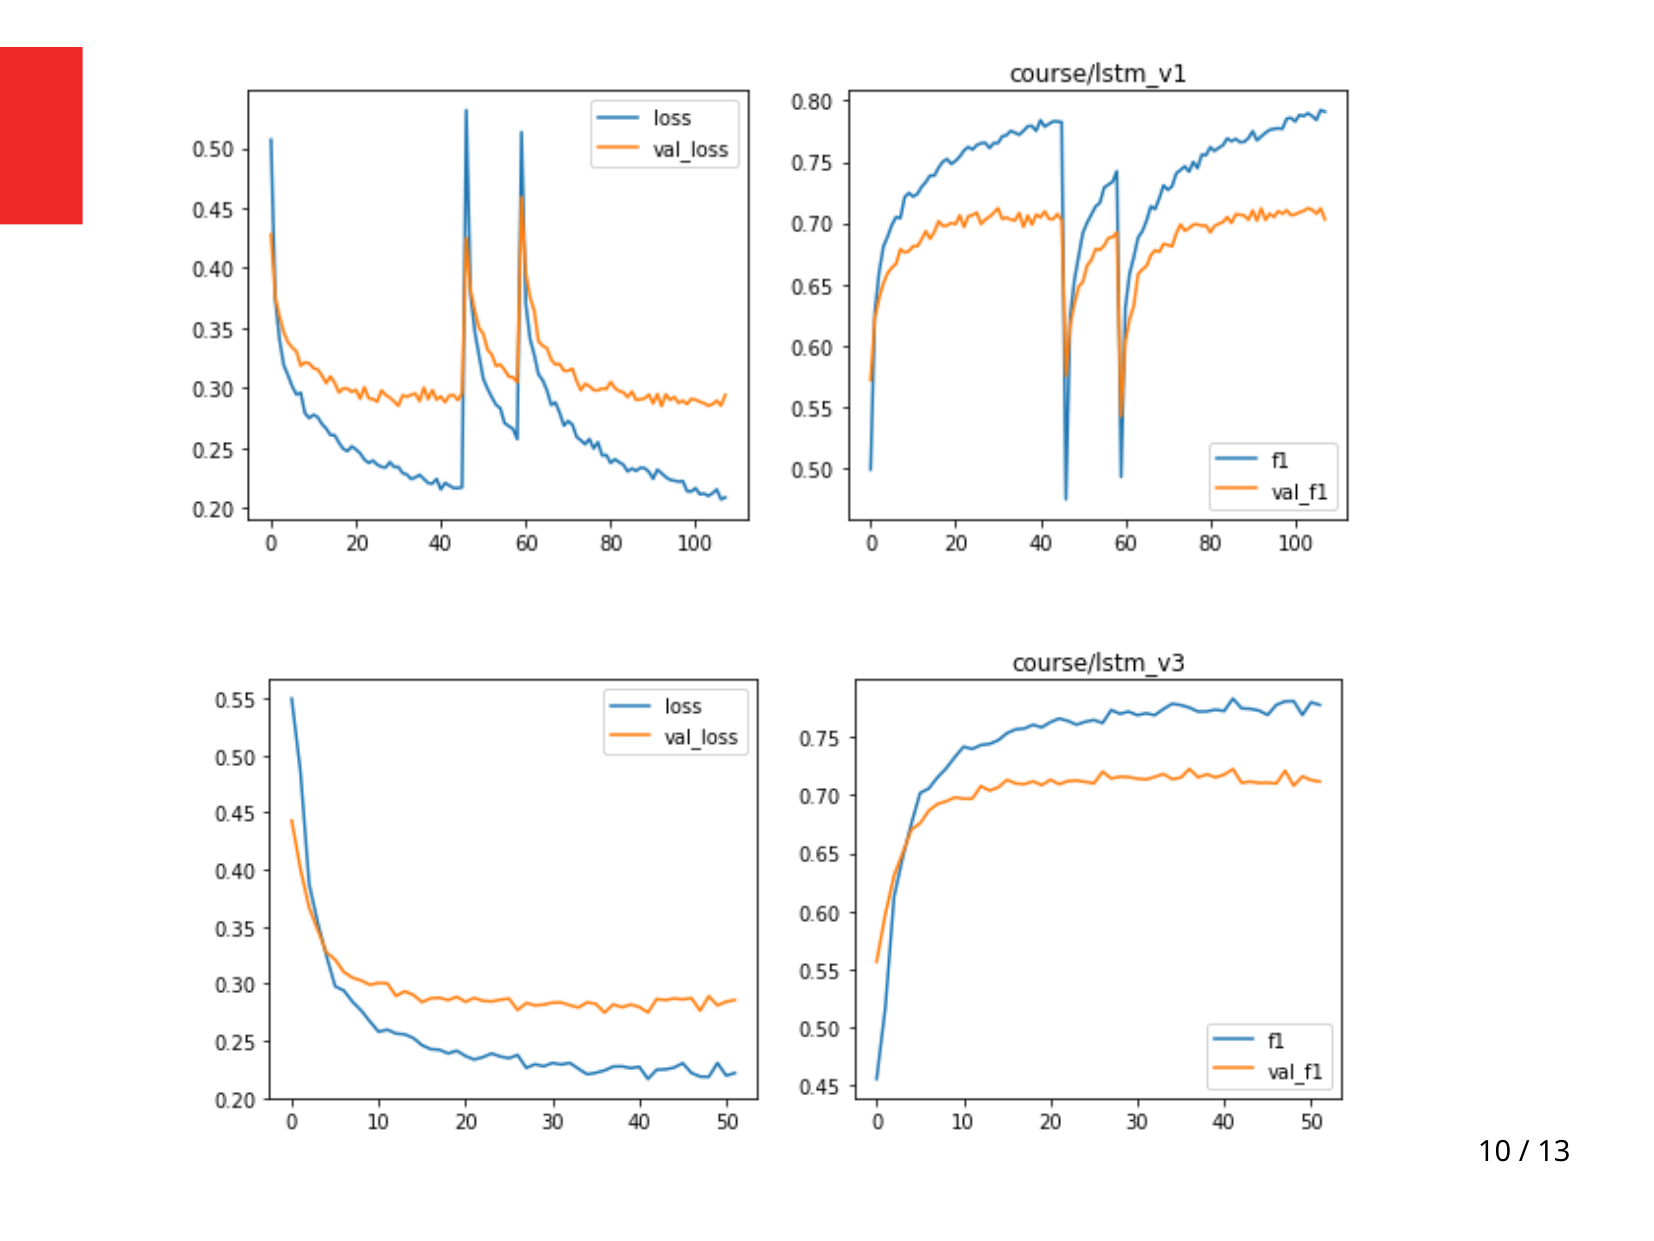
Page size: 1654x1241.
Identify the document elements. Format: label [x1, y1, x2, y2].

picture [177, 47, 1361, 567]
picture [200, 637, 1355, 1145]
